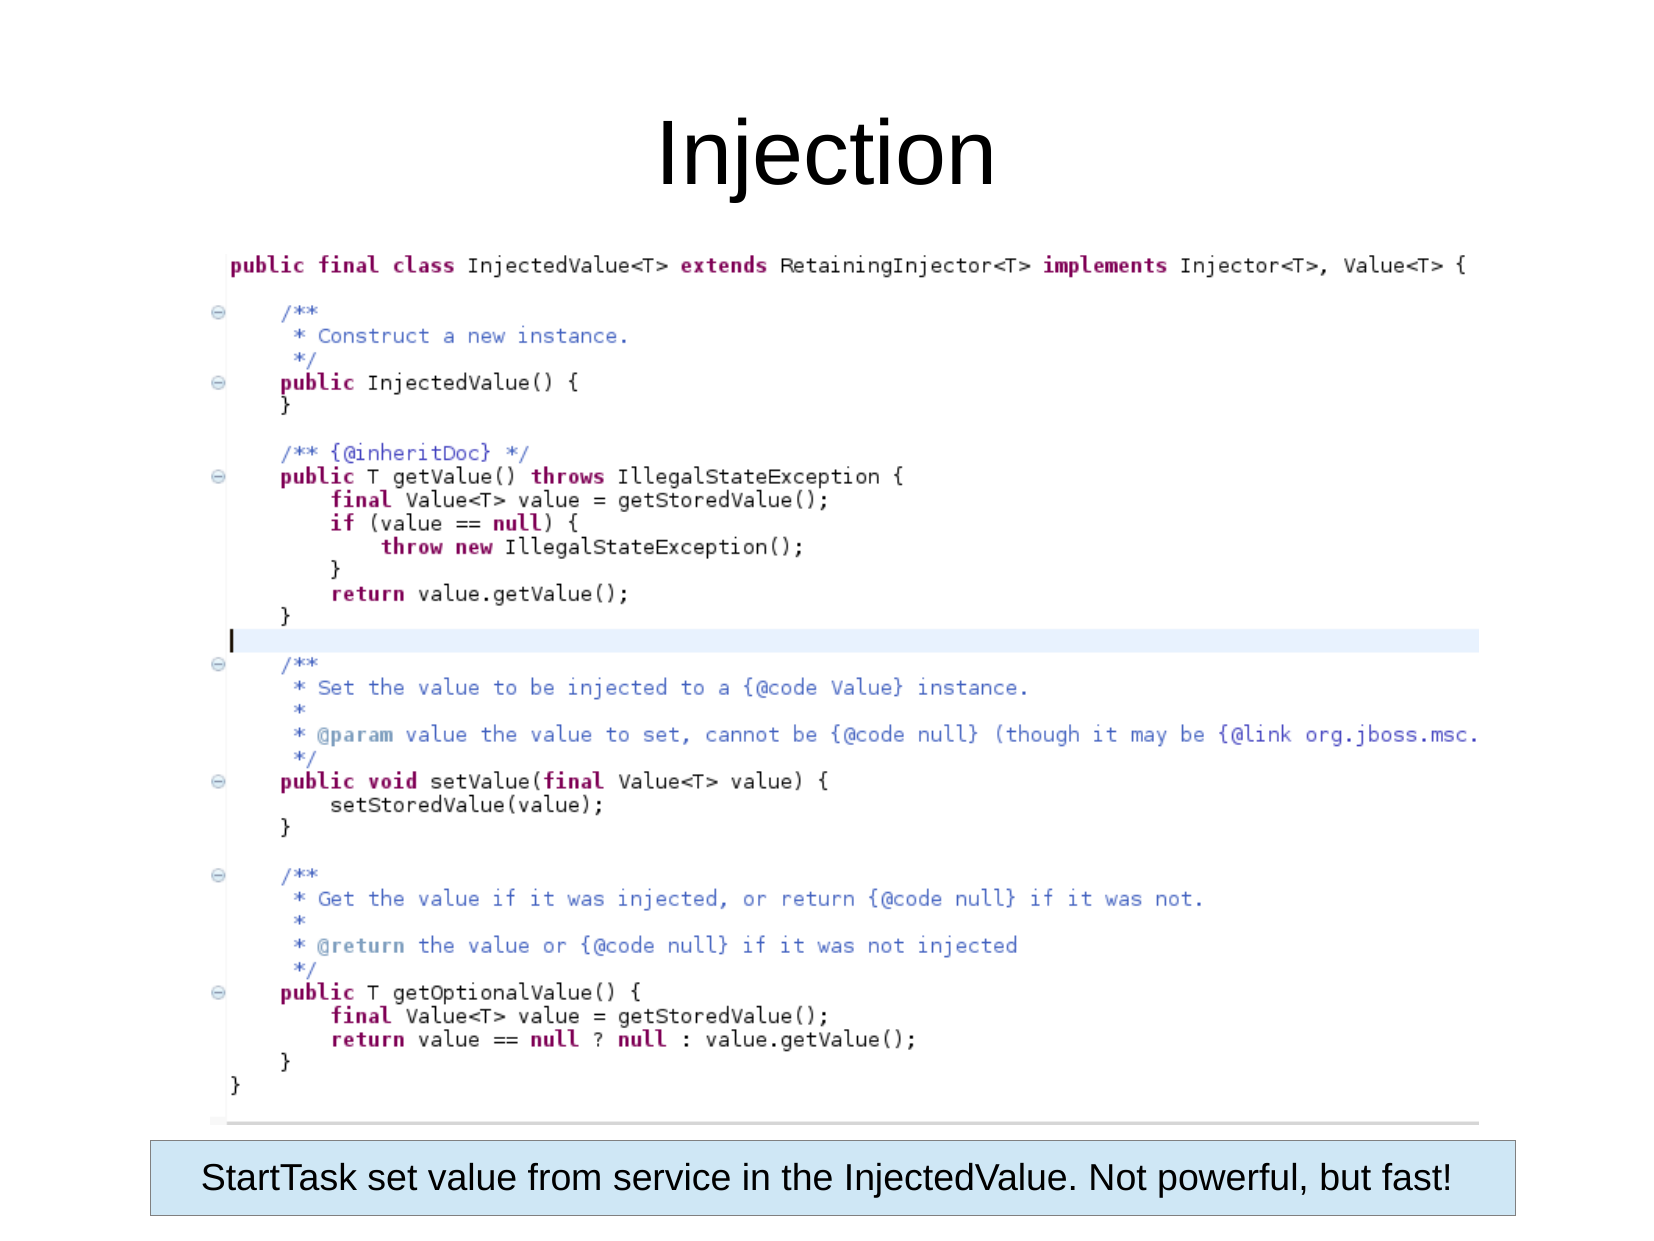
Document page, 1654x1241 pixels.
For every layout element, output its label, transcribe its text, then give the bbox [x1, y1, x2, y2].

title Injection [82, 49, 1571, 257]
picture [210, 254, 1479, 1126]
text_box StartTask set value from service in the InjectedValue. Not powerful, but fast! [150, 1140, 1516, 1216]
